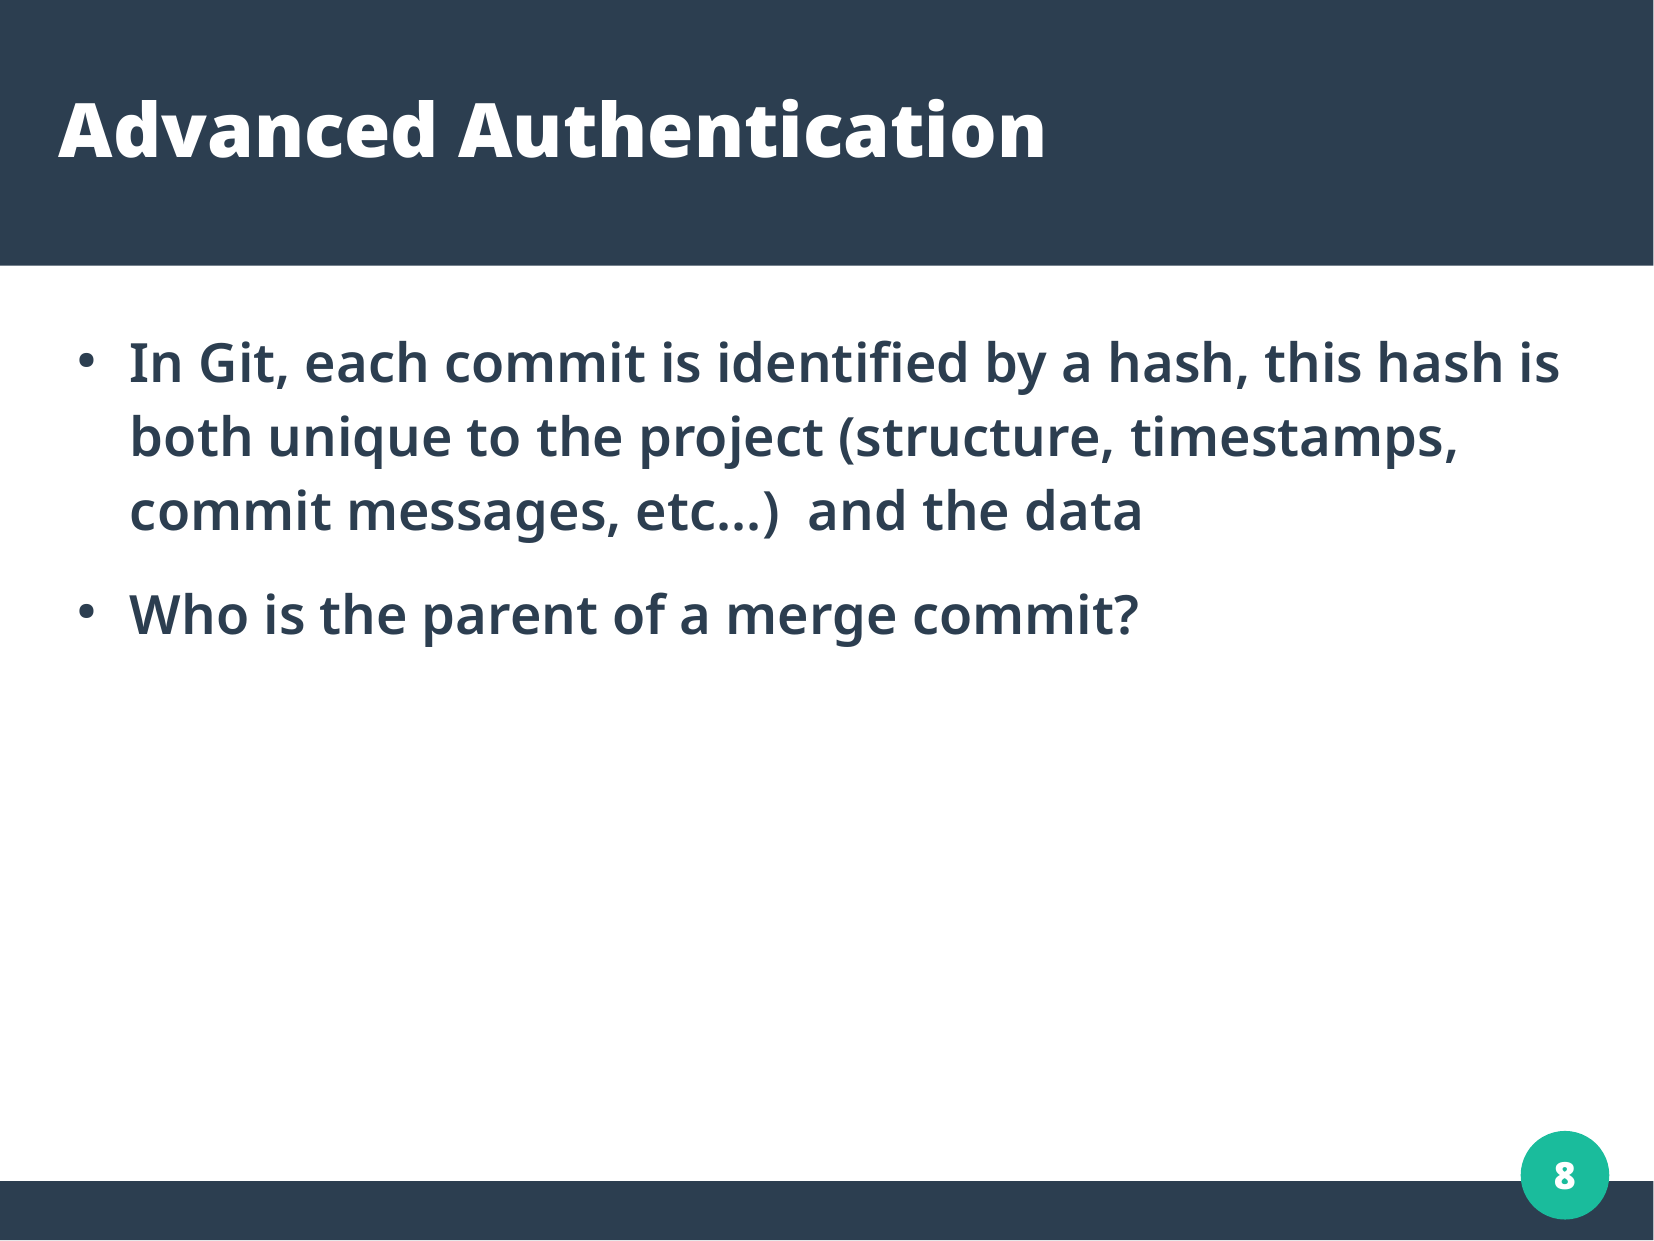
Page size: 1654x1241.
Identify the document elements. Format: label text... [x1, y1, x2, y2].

list In Git, each commit is identified by a hash, this hash is both unique to the project (structure, timestamps, commit messages, etc...) and the data Who is the parent of a merge commit? [59, 324, 1595, 1152]
title Advanced Authentication [59, 49, 1595, 207]
